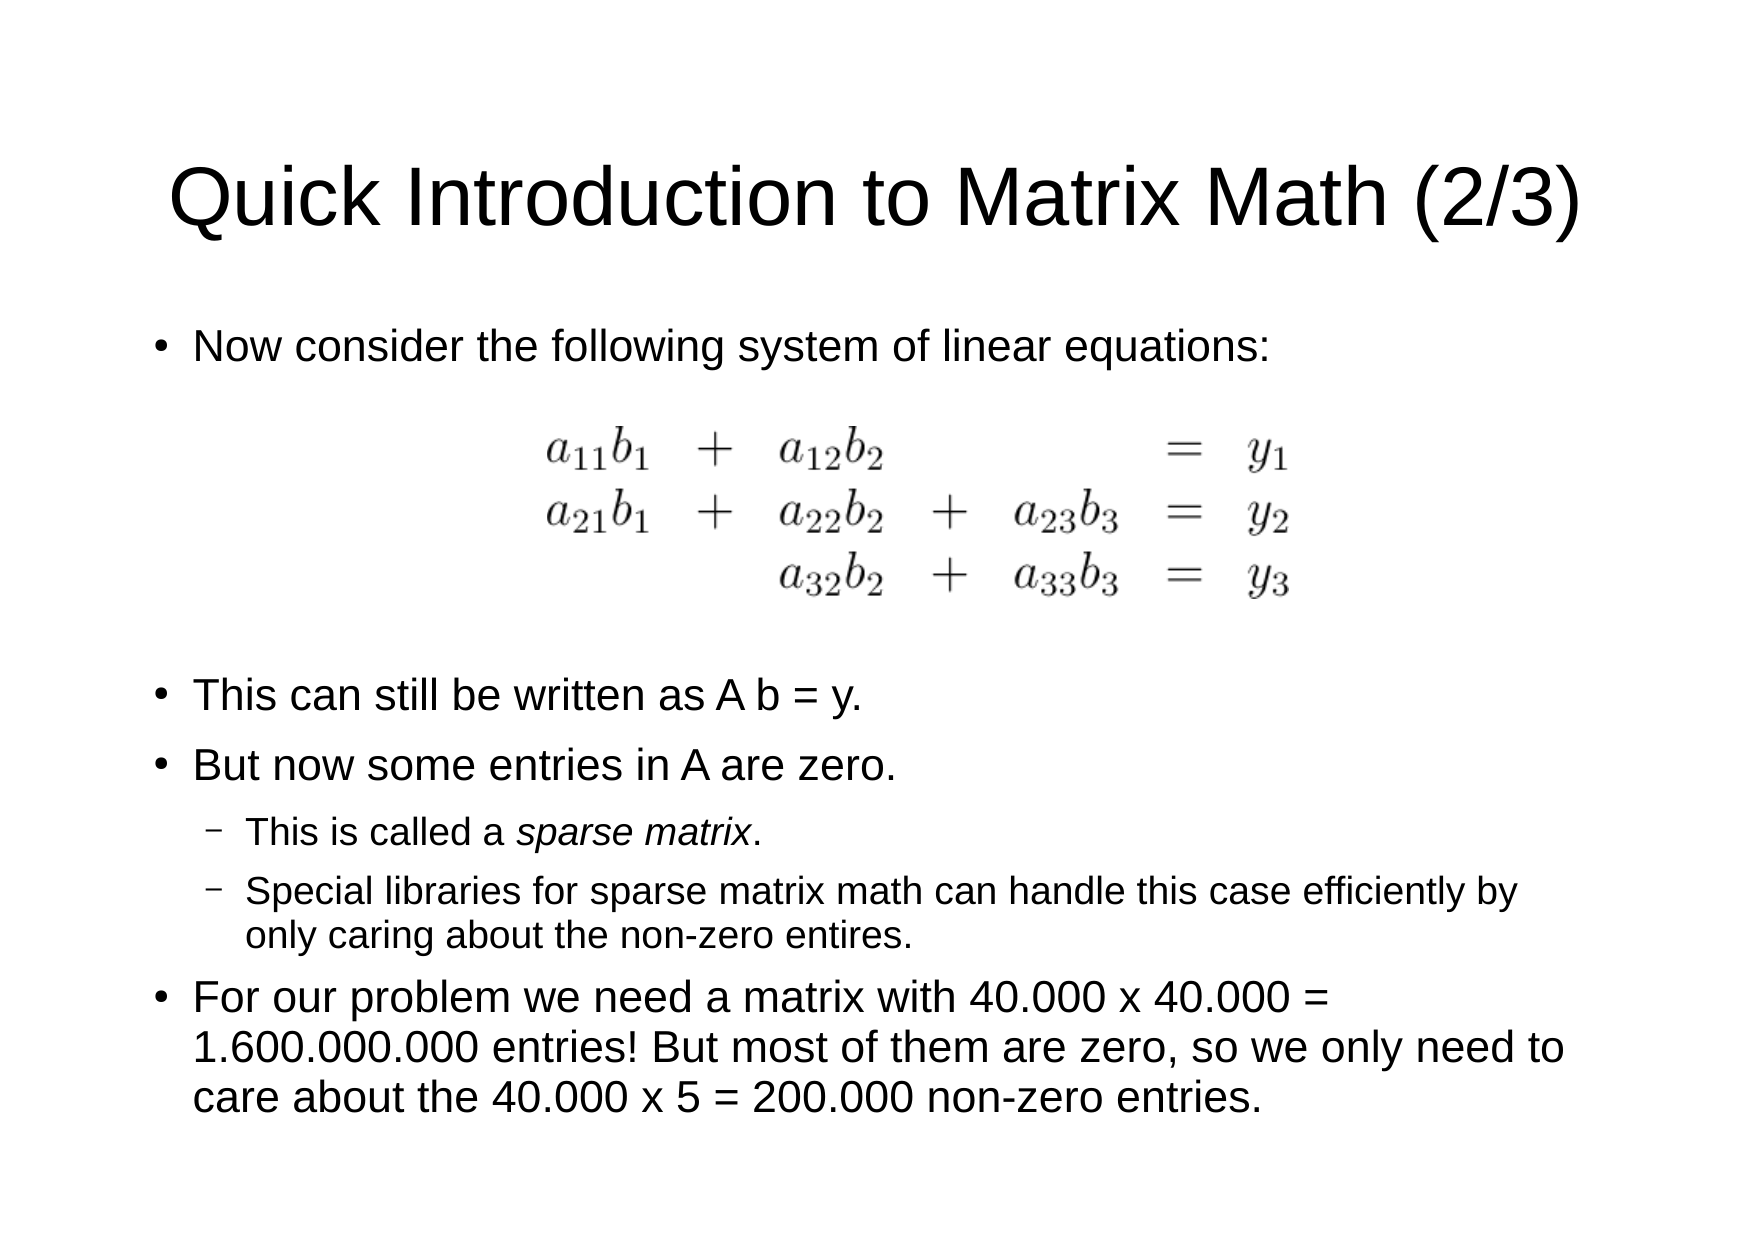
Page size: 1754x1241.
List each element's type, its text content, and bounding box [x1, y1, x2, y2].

list Now consider the following system of linear equations: This can still be written as A b = y. But now some entries in A are zero. This is called a sparse matrix. Special libraries for sparse matrix math can handle this case efficiently by only caring about the non-zero entires. For our problem we need a matrix with 40.000 x 40.000 = 1.600.000.000 entries! But most of them are zero, so we only need to care about the 40.000 x 5 = 200.000 non-zero entries. [140, 321, 1581, 1124]
picture [547, 426, 1289, 599]
title Quick Introduction to Matrix Math (2/3) [140, 103, 1614, 291]
